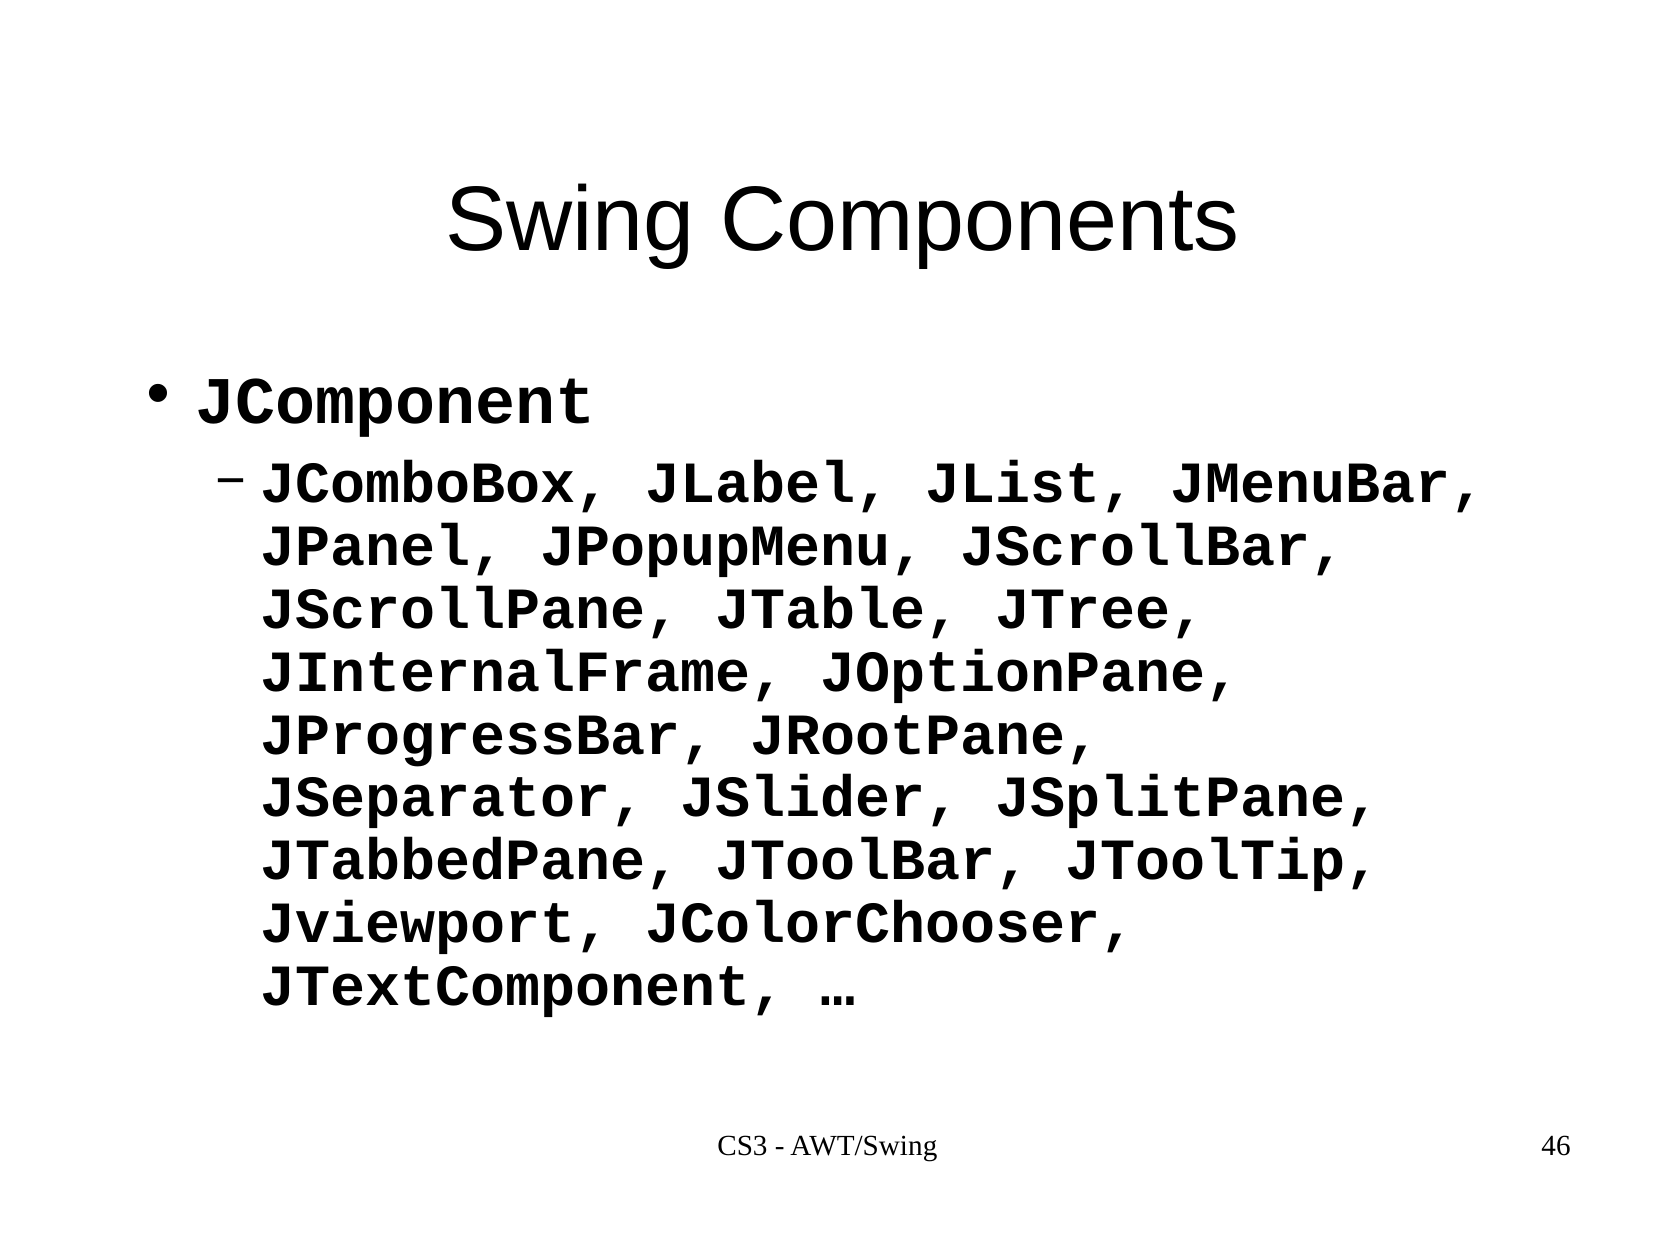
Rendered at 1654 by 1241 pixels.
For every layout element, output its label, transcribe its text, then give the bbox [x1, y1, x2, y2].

list JComponent JComboBox, JLabel, JList, JMenuBar, JPanel, JPopupMenu, JScrollBar, JScrollPane, JTable, JTree, JInternalFrame, JOptionPane, JProgressBar, JRootPane, JSeparator, JSlider, JSplitPane, JTabbedPane, JToolBar, JToolTip, Jviewport, JColorChooser, JTextComponent, … [124, 358, 1530, 1103]
title Swing Components [124, 110, 1530, 317]
